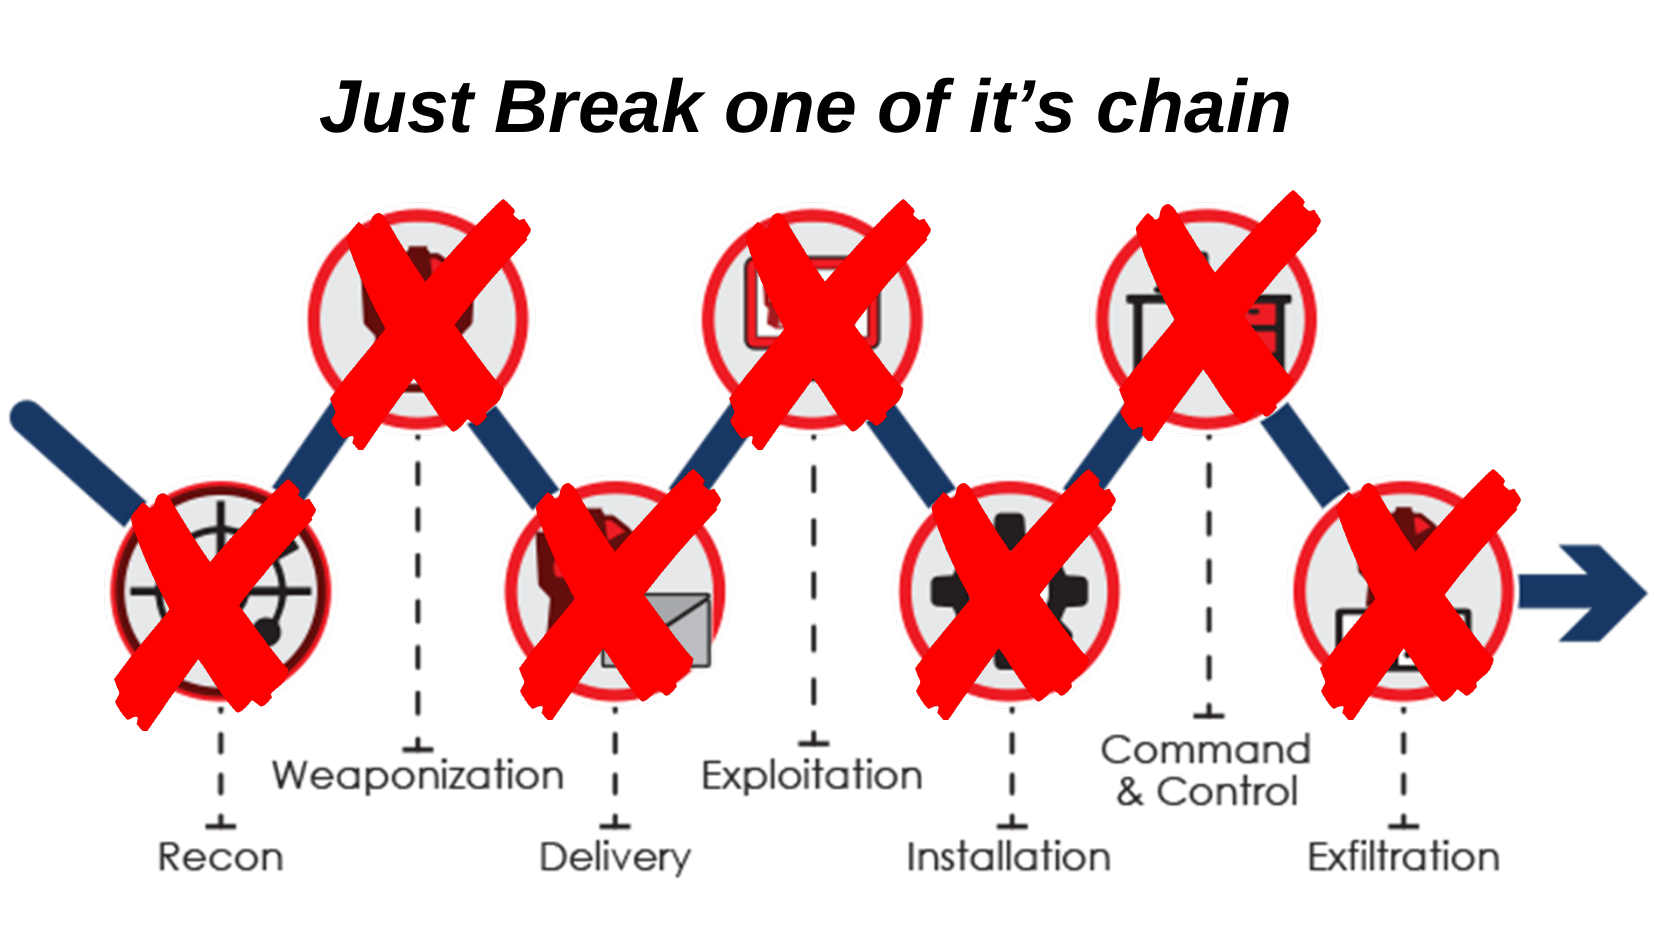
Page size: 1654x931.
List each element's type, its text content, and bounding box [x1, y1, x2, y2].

picture [3, 190, 1654, 896]
text_box Just Break one of it’s chain [304, 57, 1314, 157]
